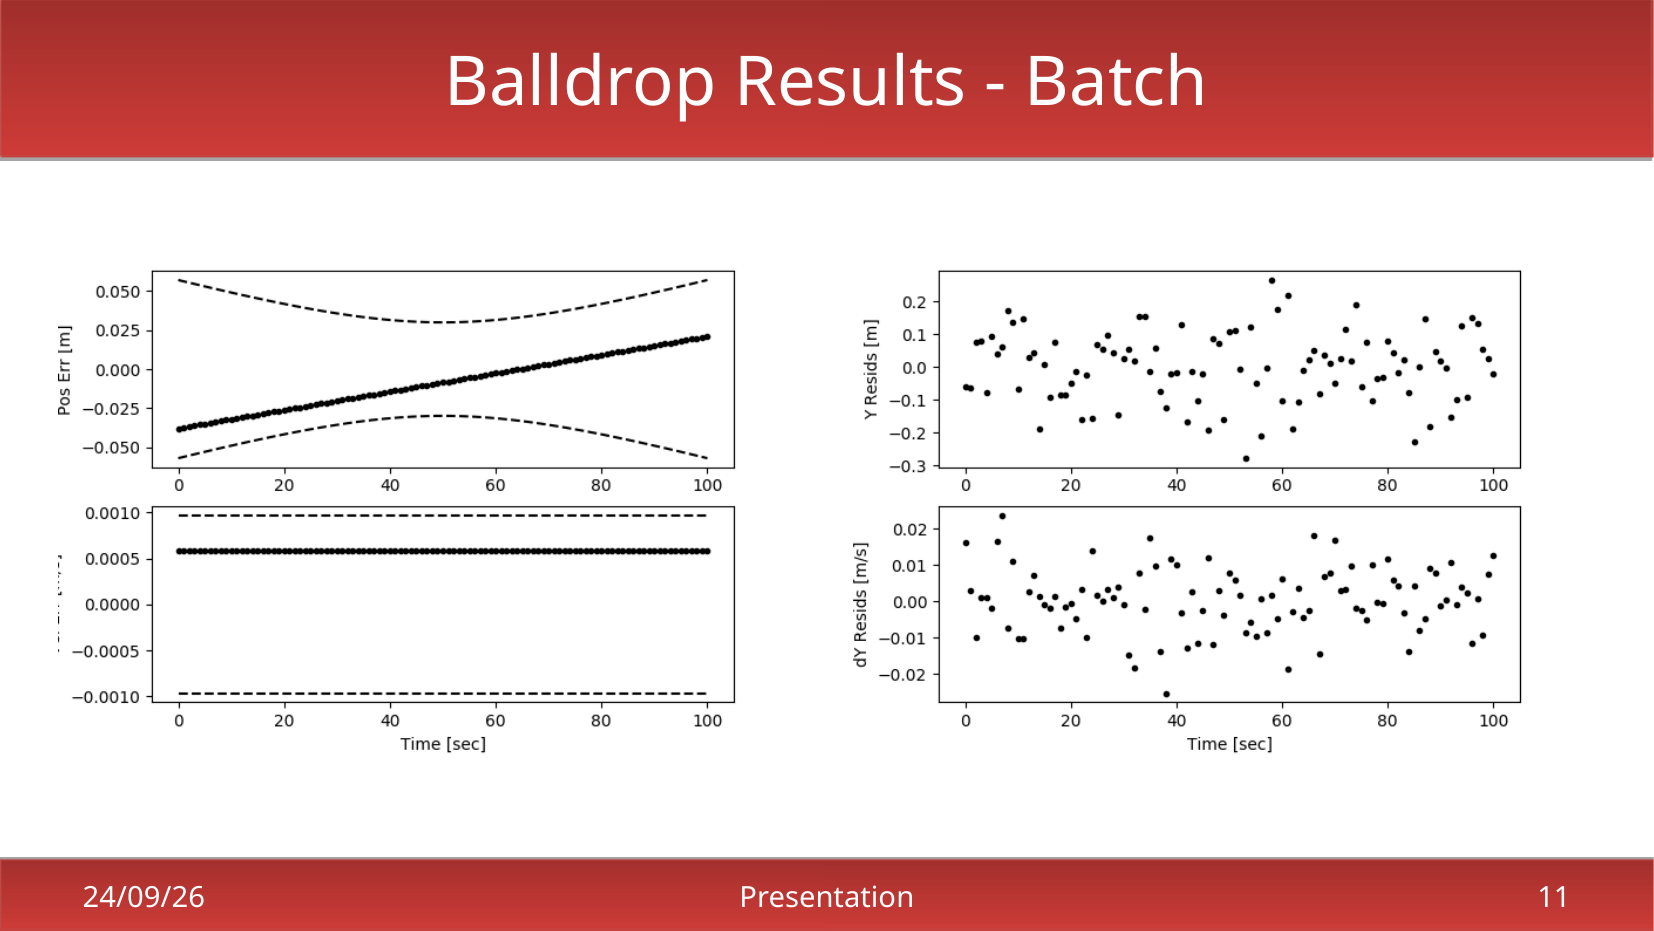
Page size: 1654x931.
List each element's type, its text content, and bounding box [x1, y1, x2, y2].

picture [58, 204, 809, 764]
title Balldrop Results - Batch [59, 23, 1595, 133]
picture [0, 0, 1654, 161]
picture [845, 204, 1595, 764]
picture [0, 857, 1654, 931]
